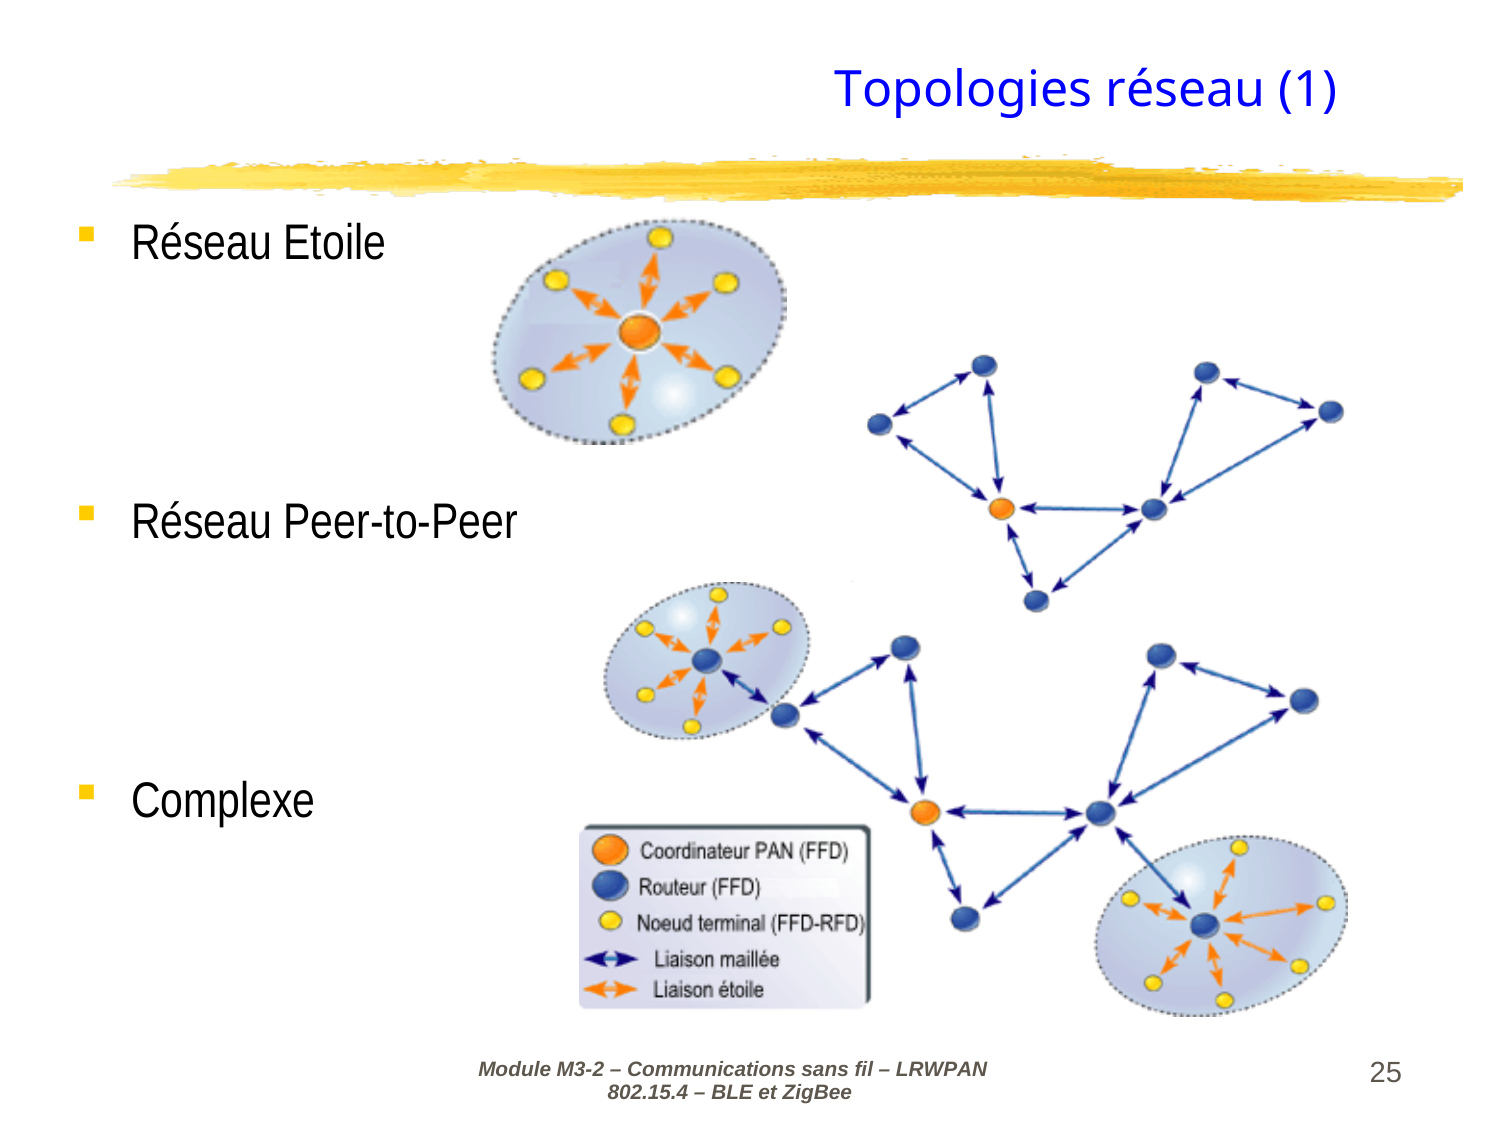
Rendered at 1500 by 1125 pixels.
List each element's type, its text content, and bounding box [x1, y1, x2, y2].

title Topologies réseau (1) [62, 37, 1338, 138]
picture [579, 352, 1354, 1017]
list Réseau Etoile Réseau Peer-to-Peer Complexe [74, 212, 1417, 832]
picture [112, 149, 1463, 445]
